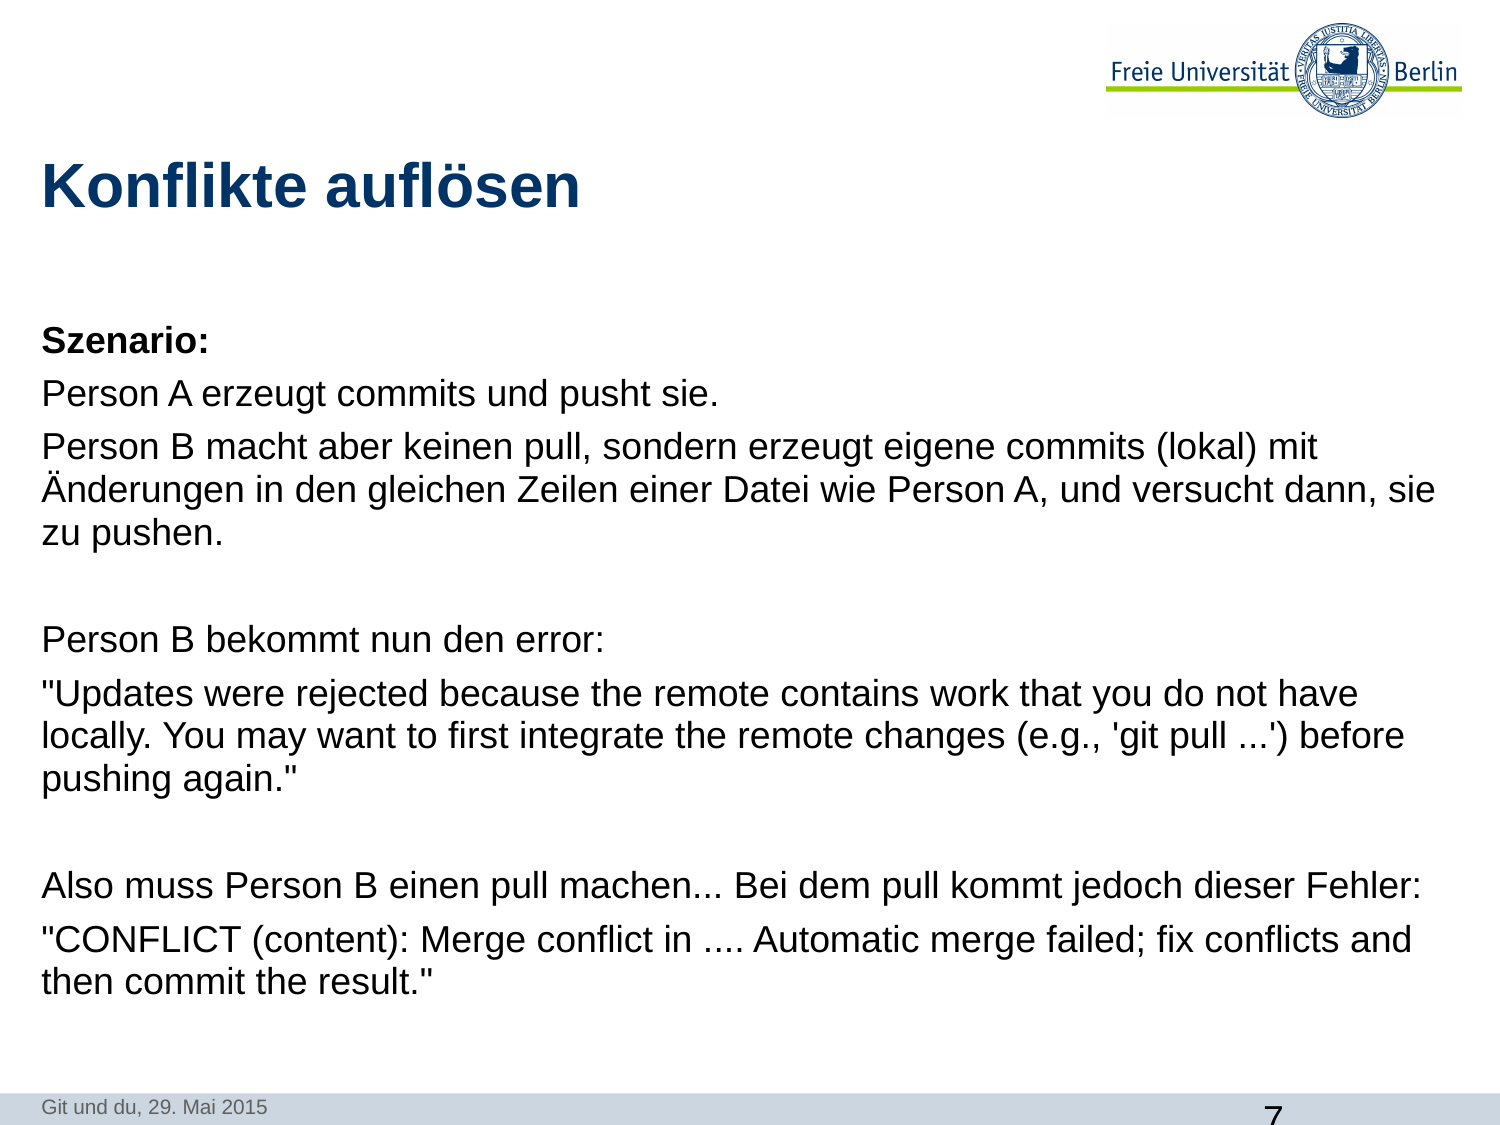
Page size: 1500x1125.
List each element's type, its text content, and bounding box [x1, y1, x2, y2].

picture [1106, 23, 1462, 118]
title Konflikte auflösen [41, 150, 1460, 221]
list Szenario: Person A erzeugt commits und pusht sie. Person B macht aber keinen pull, sondern erzeugt eigene commits (lokal) mit Änderungen in den gleichen Zeilen einer Datei wie Person A, und versucht dann, sie zu pushen. Person B bekommt nun den error: "Updates were rejected because the remote contains work that you do not have locally. You may want to first integrate the remote changes (e.g., 'git pull ...') before pushing again." Also muss Person B einen pull machen... Bei dem pull kommt jedoch dieser Fehler: "CONFLICT (content): Merge conflict in .... Automatic merge failed; fix conflicts and then commit the result." [41, 265, 1460, 1064]
